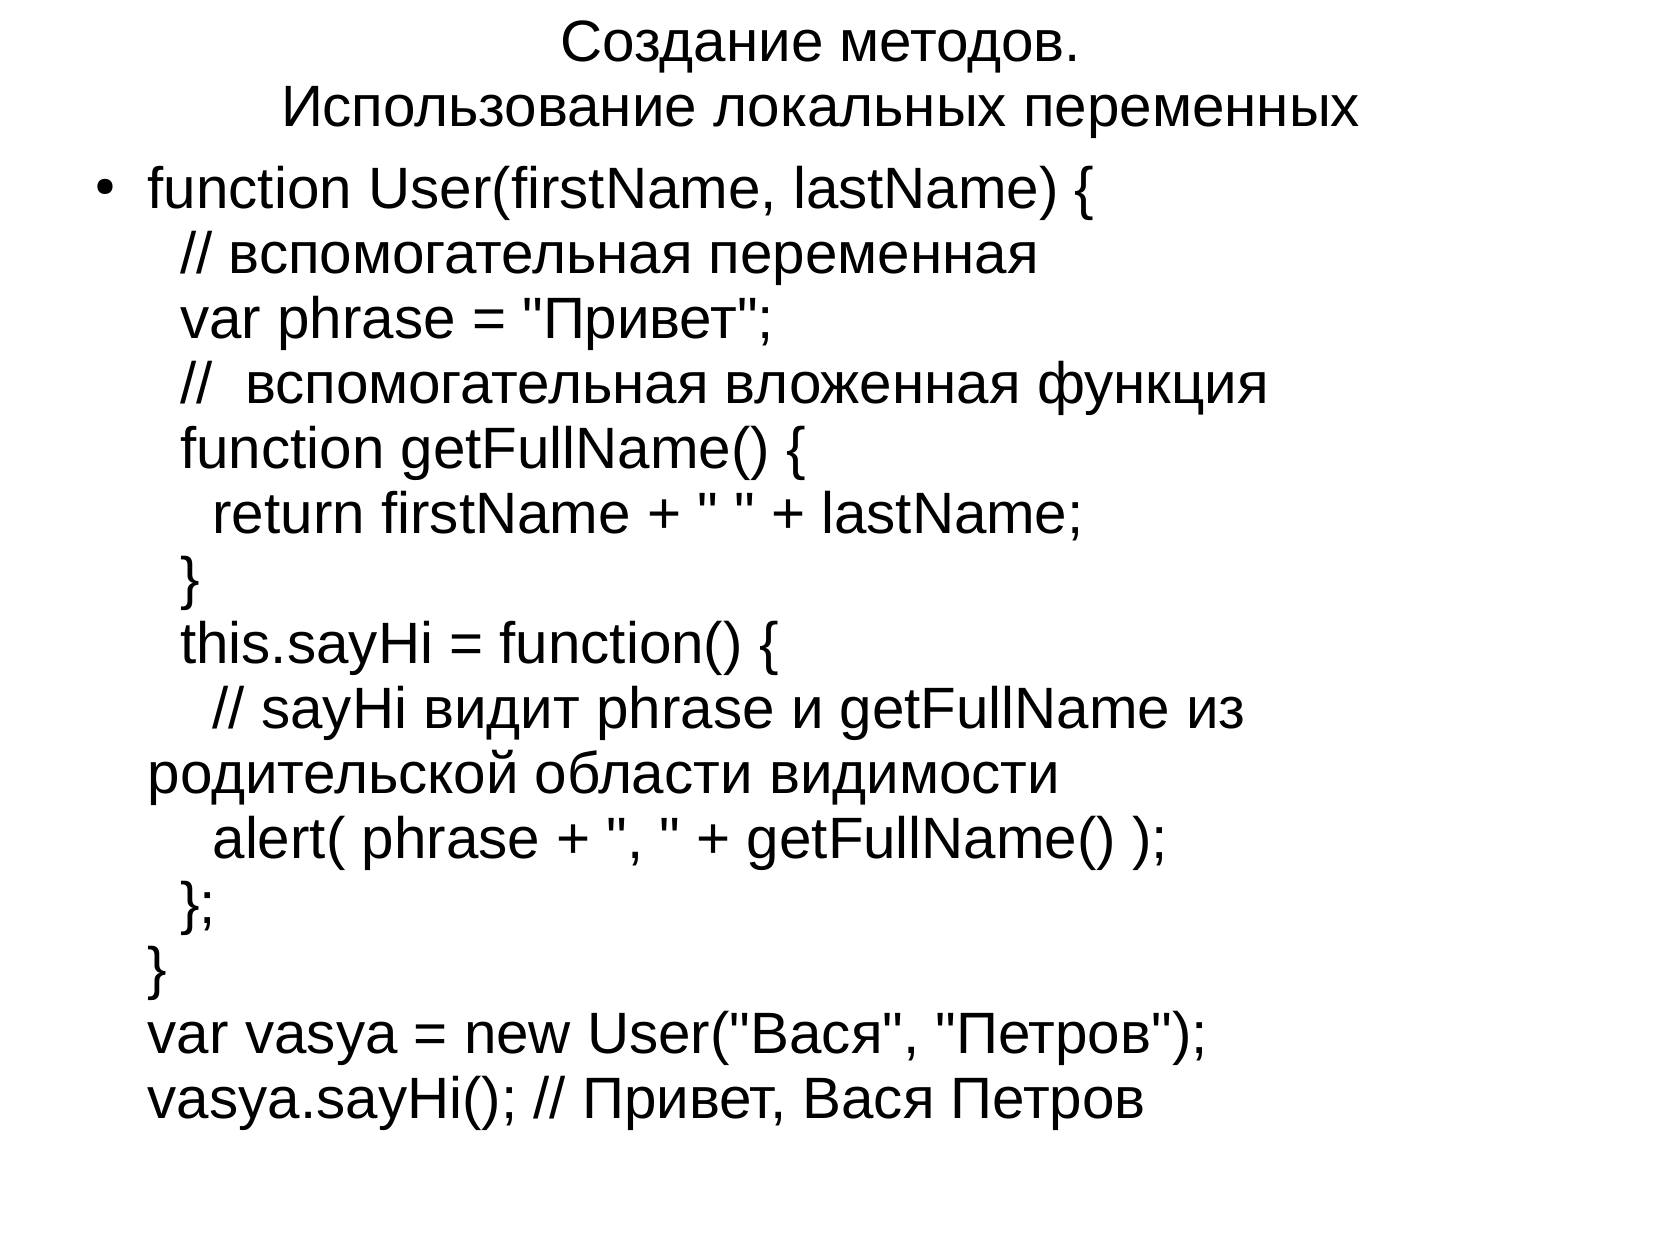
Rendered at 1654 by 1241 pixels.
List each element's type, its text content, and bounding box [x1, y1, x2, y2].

title Создание методов. Использование локальных переменных [76, 0, 1565, 155]
list function User(firstName, lastName) { // вспомогательная переменная var phrase = "Привет"; // вспомогательная вложенная функция function getFullName() { return firstName + " " + lastName; } this.sayHi = function() { // sayHi видит phrase и getFullName из родительской области видимости alert( phrase + ", " + getFullName() ); }; } var vasya = new User("Вася", "Петров"); vasya.sayHi(); // Привет, Вася Петров [76, 155, 1565, 1182]
